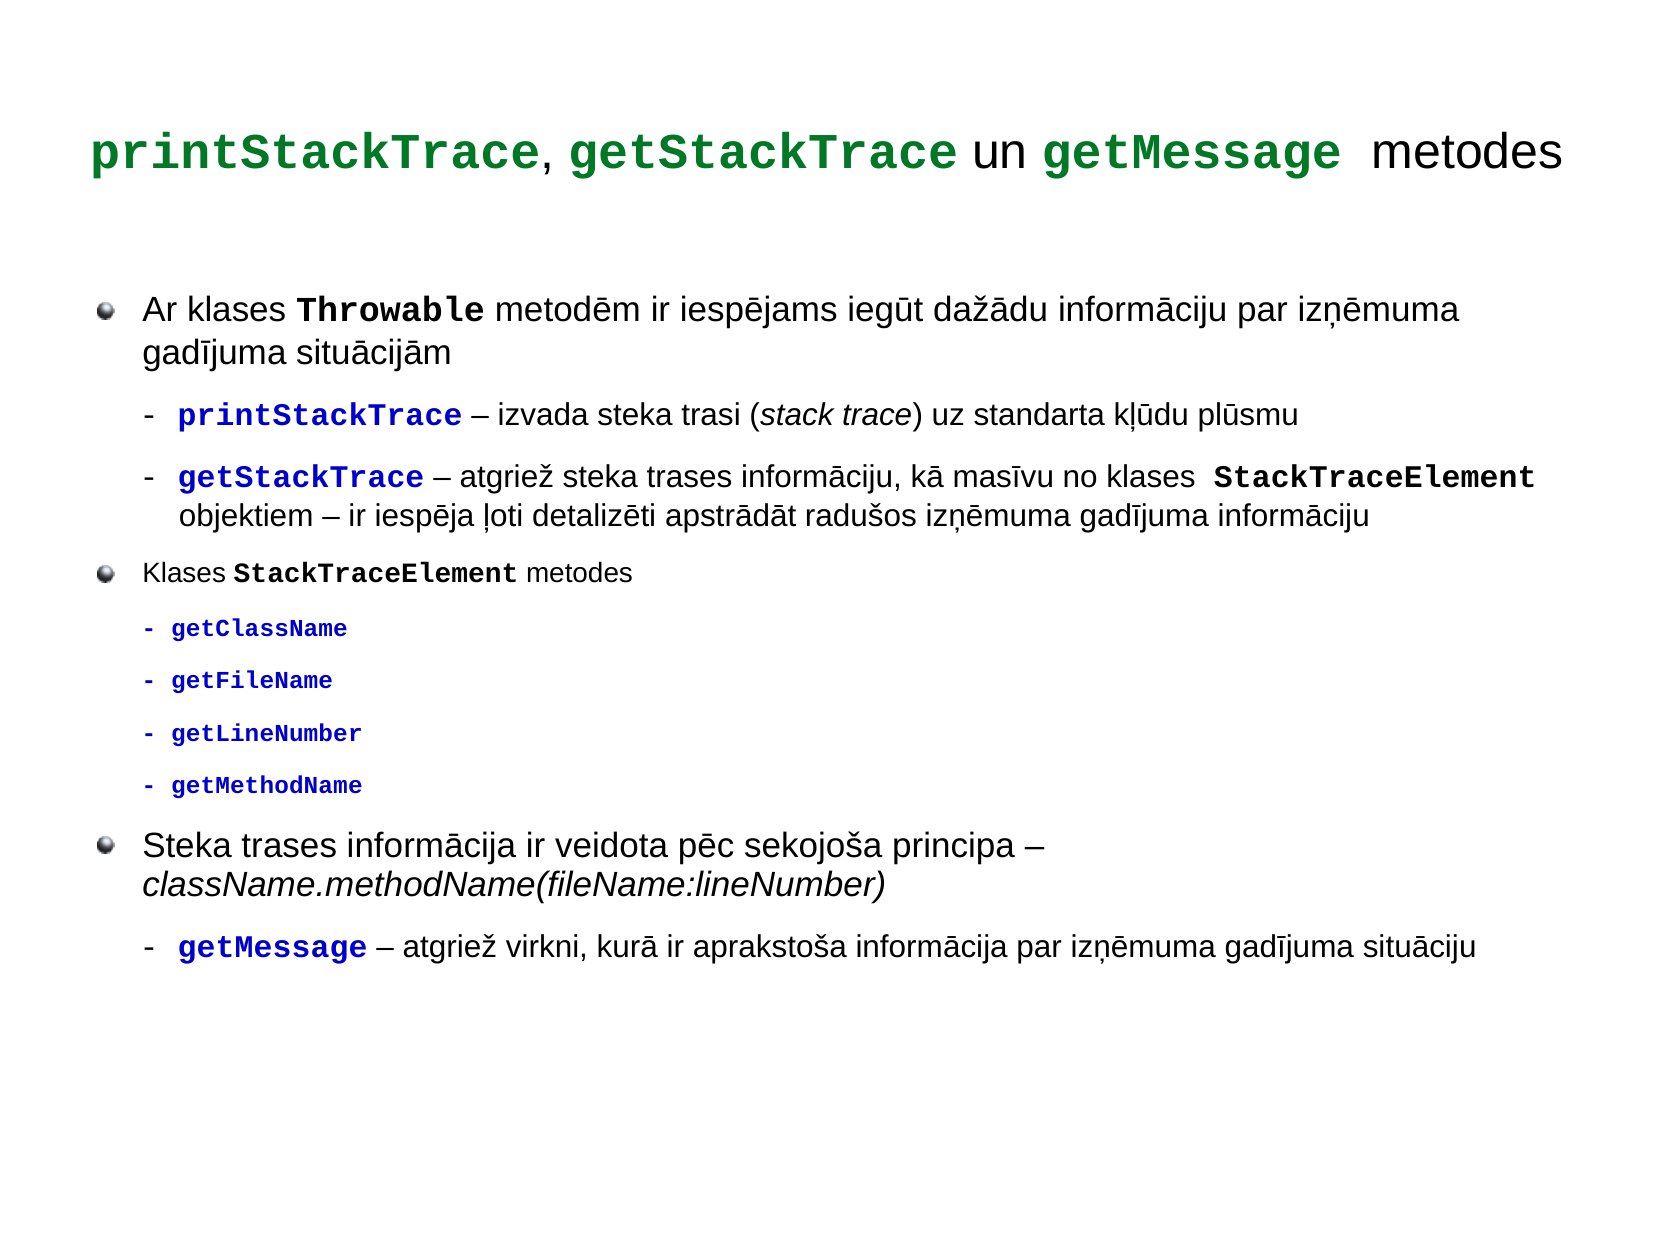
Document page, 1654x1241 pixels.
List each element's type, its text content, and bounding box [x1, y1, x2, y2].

title printStackTrace, getStackTrace un getMessage metodes [82, 49, 1571, 257]
list Ar klases Throwable metodēm ir iespējams iegūt dažādu informāciju par izņēmuma gadījuma situācijām - printStackTrace – izvada steka trasi (stack trace) uz standarta kļūdu plūsmu - getStackTrace – atgriež steka trases informāciju, kā masīvu no klases StackTraceElement objektiem – ir iespēja ļoti detalizēti apstrādāt radušos izņēmuma gadījuma informāciju Klases StackTraceElement metodes - getClassName - getFileName - getLineNumber - getMethodName Steka trases informācija ir veidota pēc sekojoša principa – className.methodName(fileName:lineNumber) - getMessage – atgriež virkni, kurā ir aprakstoša informācija par izņēmuma gadījuma situāciju [82, 290, 1538, 1010]
